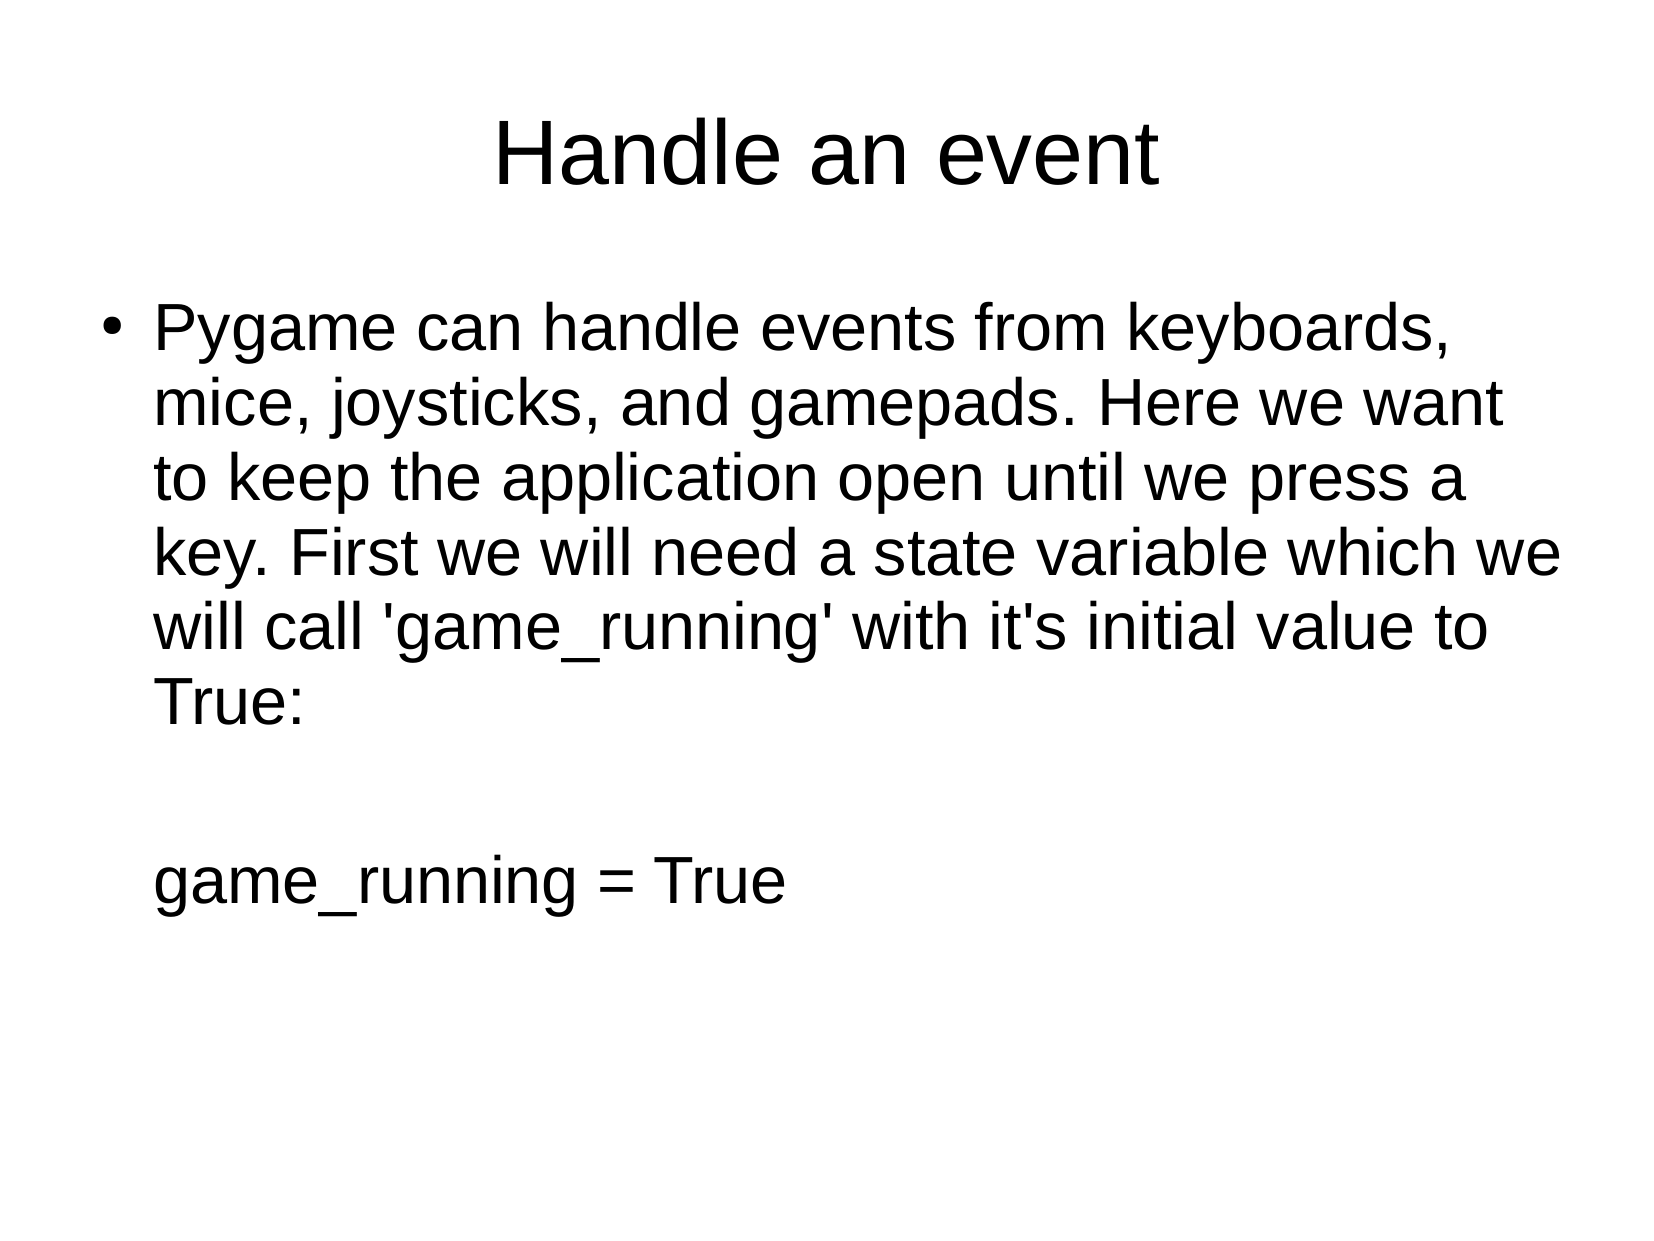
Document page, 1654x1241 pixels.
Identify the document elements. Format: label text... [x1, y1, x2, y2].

title Handle an event [82, 49, 1571, 257]
list Pygame can handle events from keyboards, mice, joysticks, and gamepads. Here we want to keep the application open until we press a key. First we will need a state variable which we will call 'game_running' with it's initial value to True: game_running = True [82, 290, 1571, 1010]
